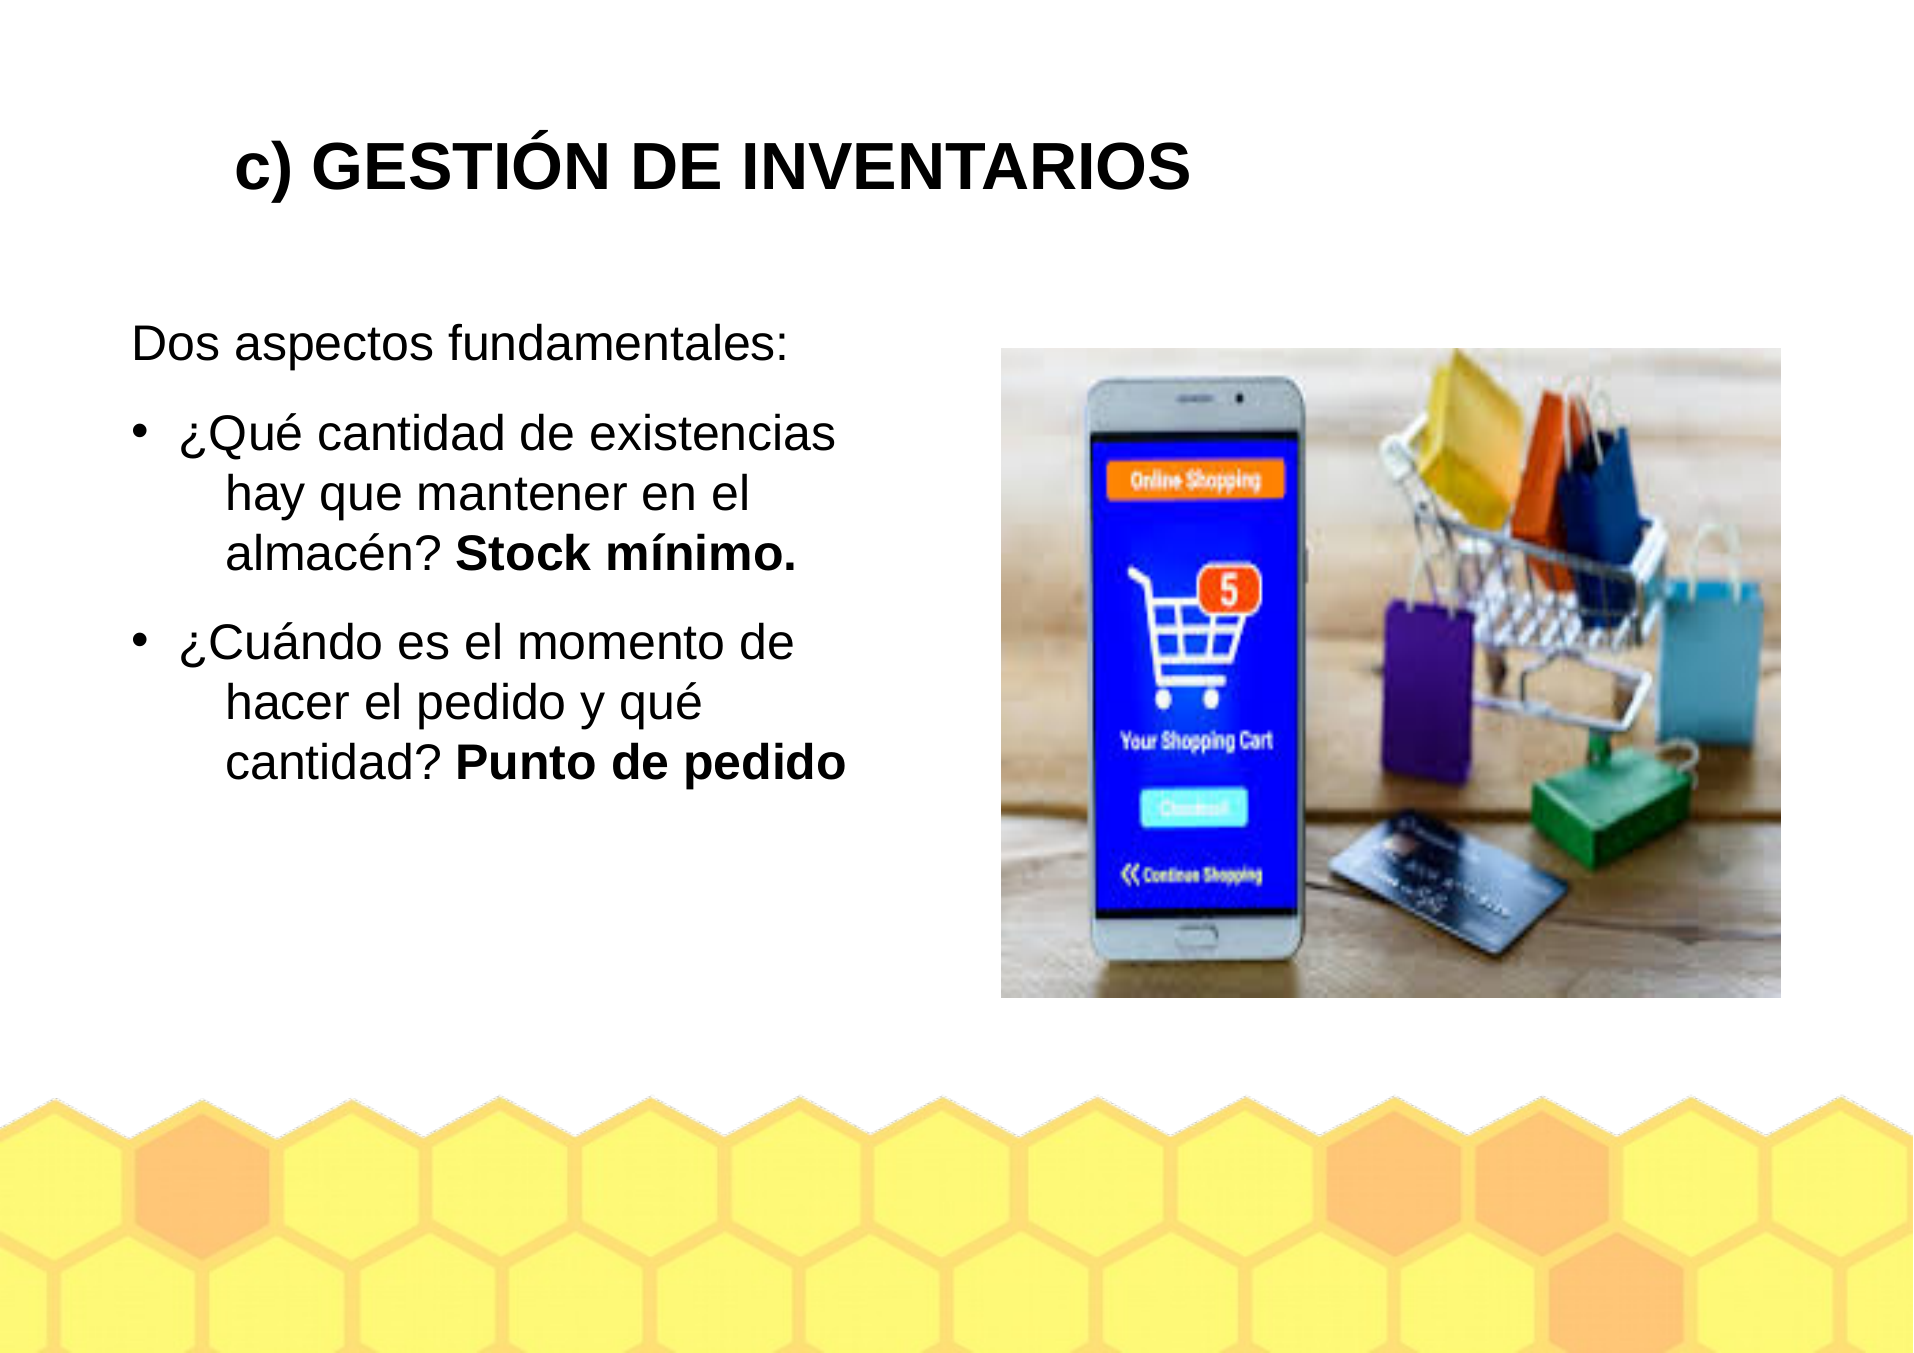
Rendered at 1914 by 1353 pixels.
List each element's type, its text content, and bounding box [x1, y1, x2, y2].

picture [0, 1092, 1913, 1353]
picture [1001, 348, 1781, 998]
list Dos aspectos fundamentales: ¿Qué cantidad de existencias hay que mantener en el almacén? Stock mínimo. ¿Cuándo es el momento de hacer el pedido y qué cantidad? Punto de pedido [131, 310, 880, 1158]
title c) GESTIÓN DE INVENTARIOS [131, 89, 1296, 237]
